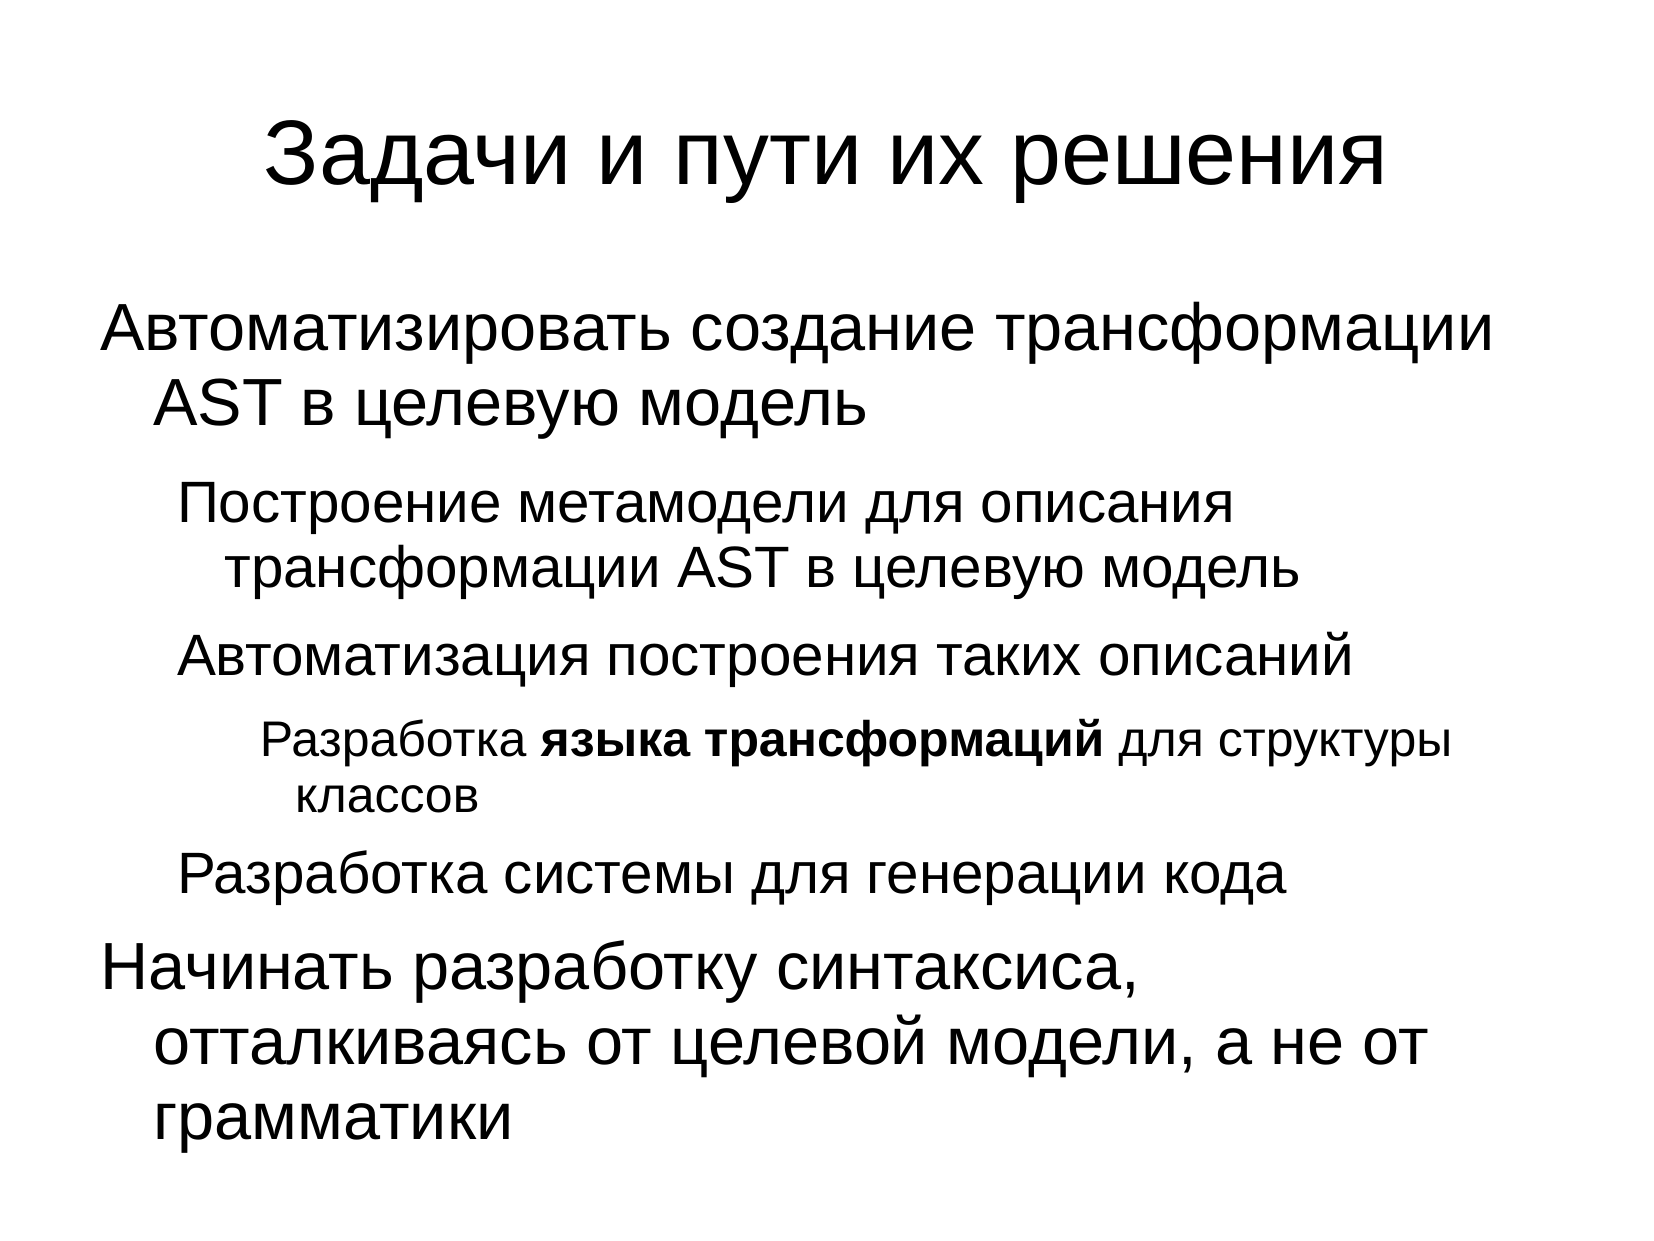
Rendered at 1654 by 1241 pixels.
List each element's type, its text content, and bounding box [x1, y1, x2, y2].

list Автоматизировать создание трансформации AST в целевую модель Построение метамодели для описания трансформации AST в целевую модель Автоматизация построения таких описаний Разработка языка трансформаций для структуры классов Разработка системы для генерации кода Начинать разработку синтаксиса, отталкиваясь от целевой модели, а не от грамматики [82, 290, 1571, 1155]
title Задачи и пути их решения [82, 49, 1571, 257]
